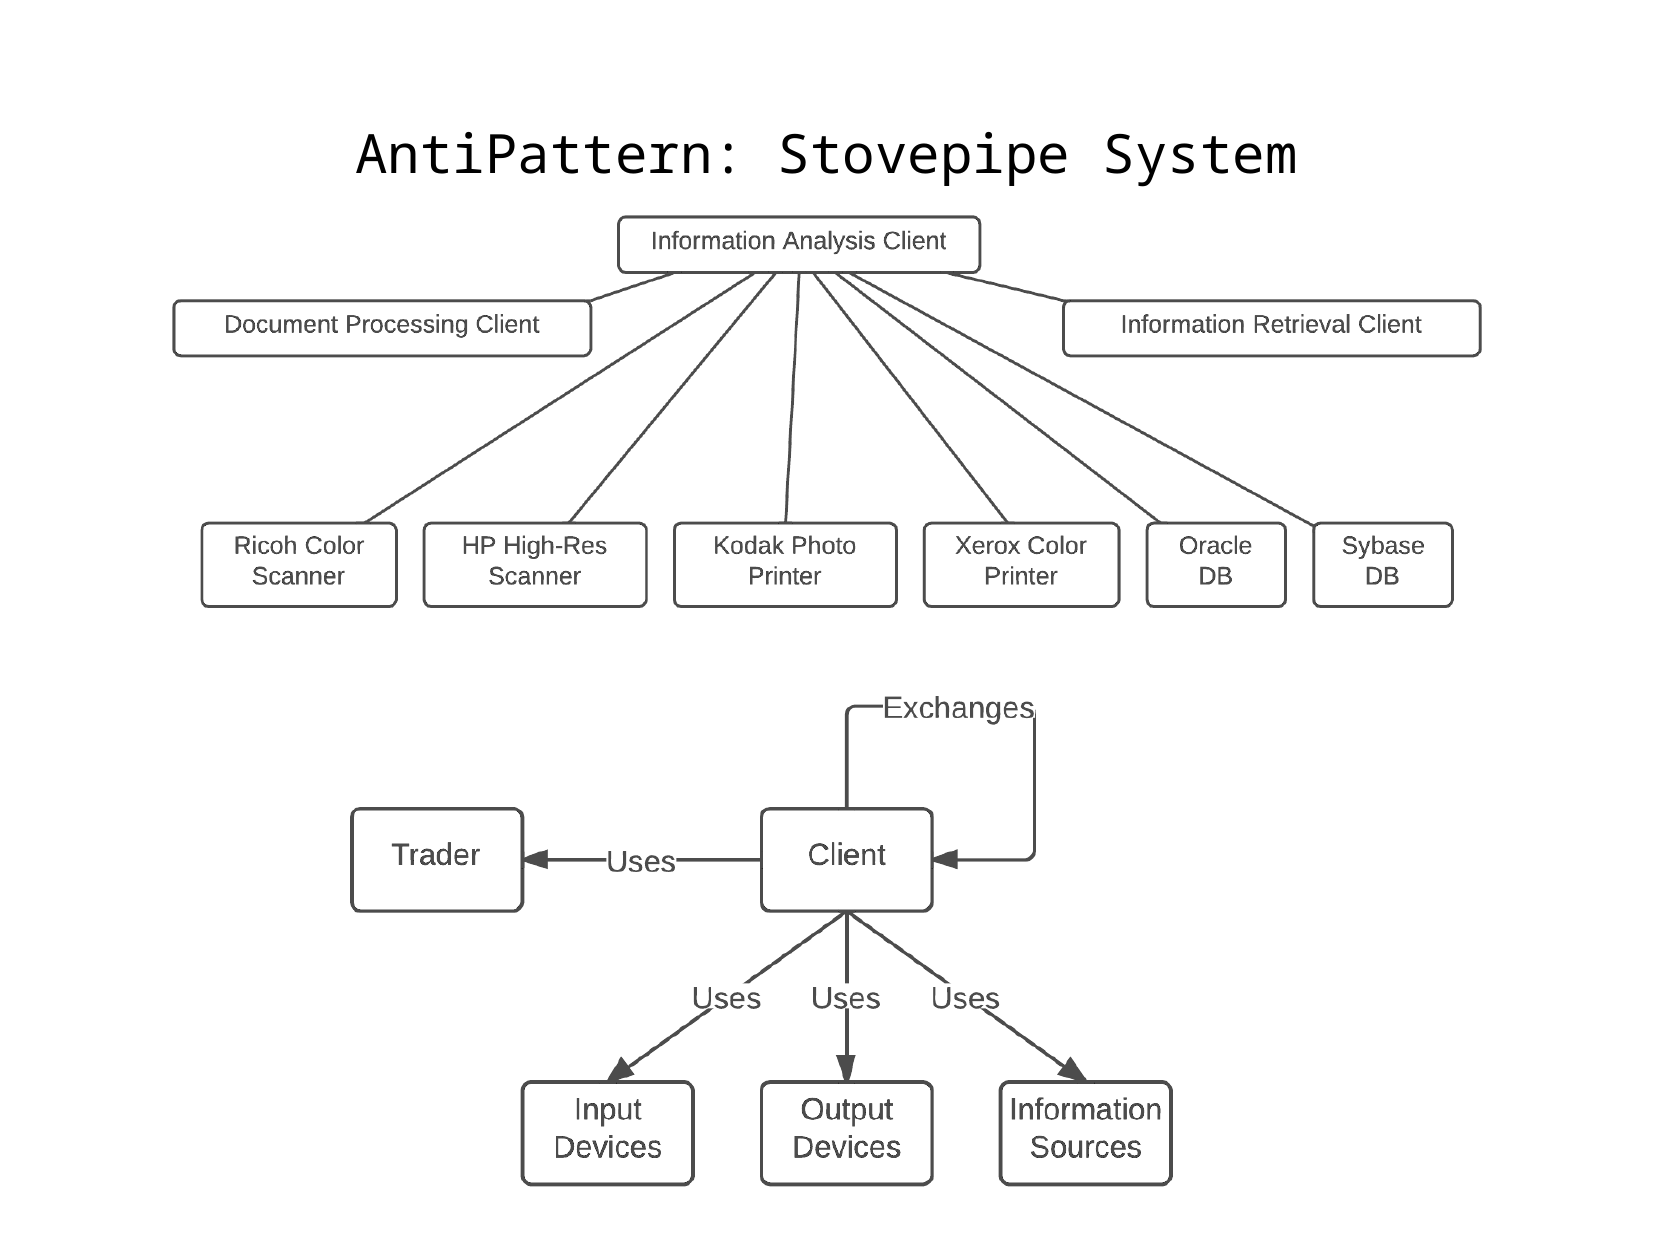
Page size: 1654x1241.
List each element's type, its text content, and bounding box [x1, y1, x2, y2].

title AntiPattern: Stovepipe System [82, 49, 1571, 257]
picture [118, 161, 1536, 1241]
